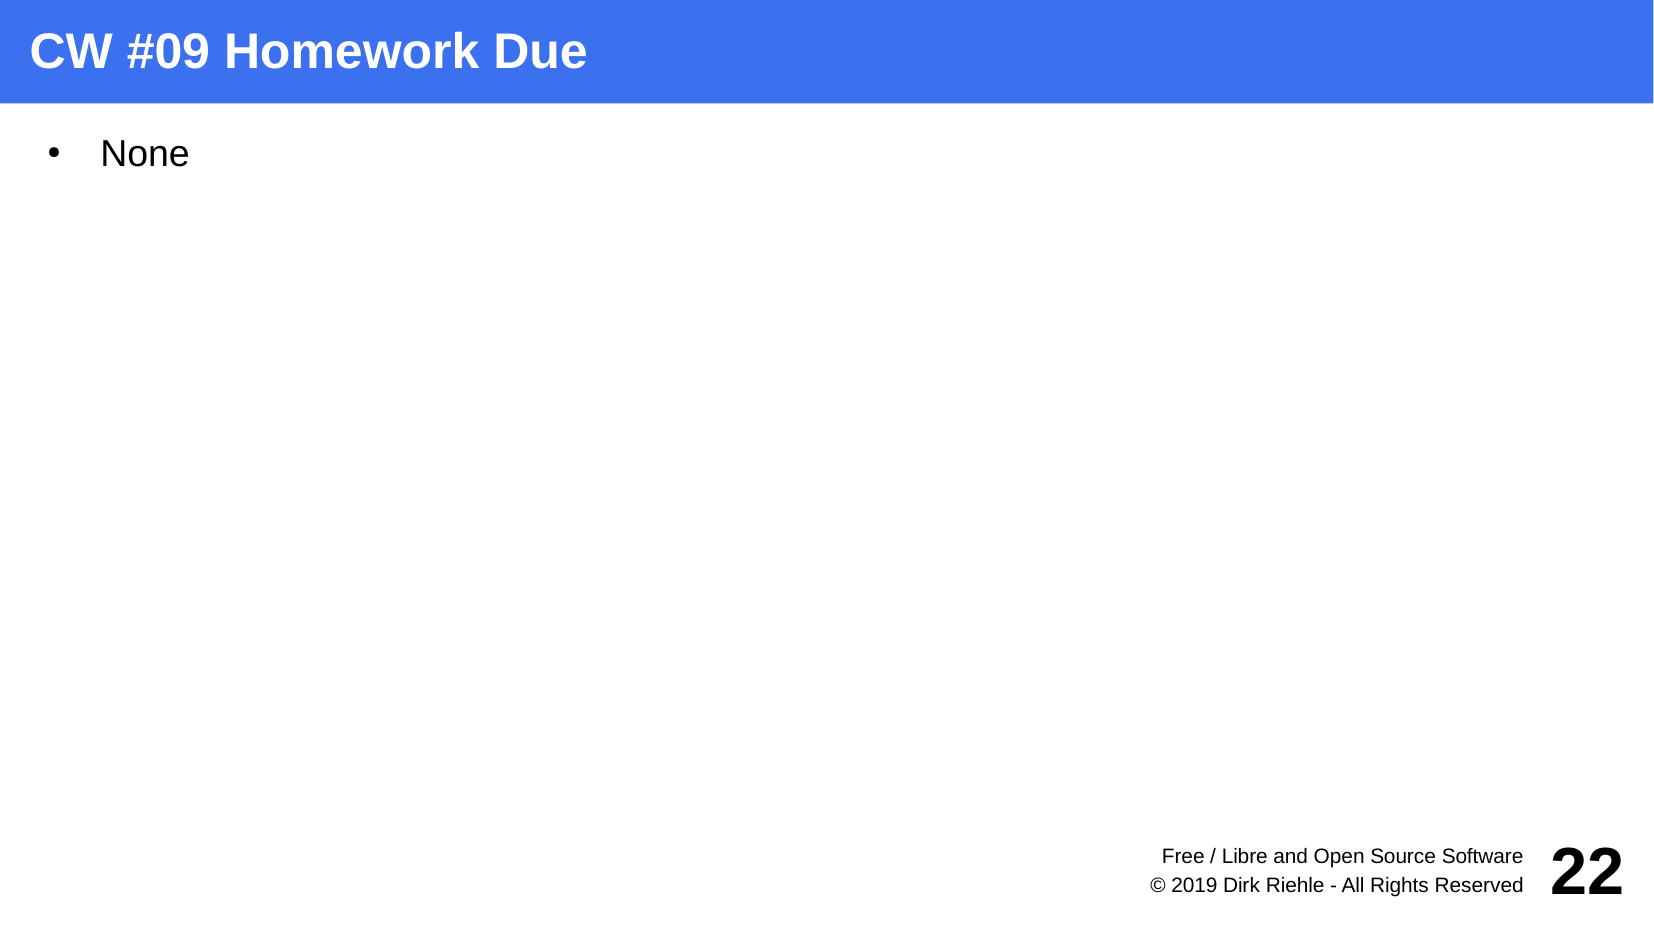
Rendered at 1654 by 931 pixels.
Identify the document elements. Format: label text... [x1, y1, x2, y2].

title CW #09 Homework Due [0, 0, 1654, 104]
list None [29, 132, 1625, 813]
